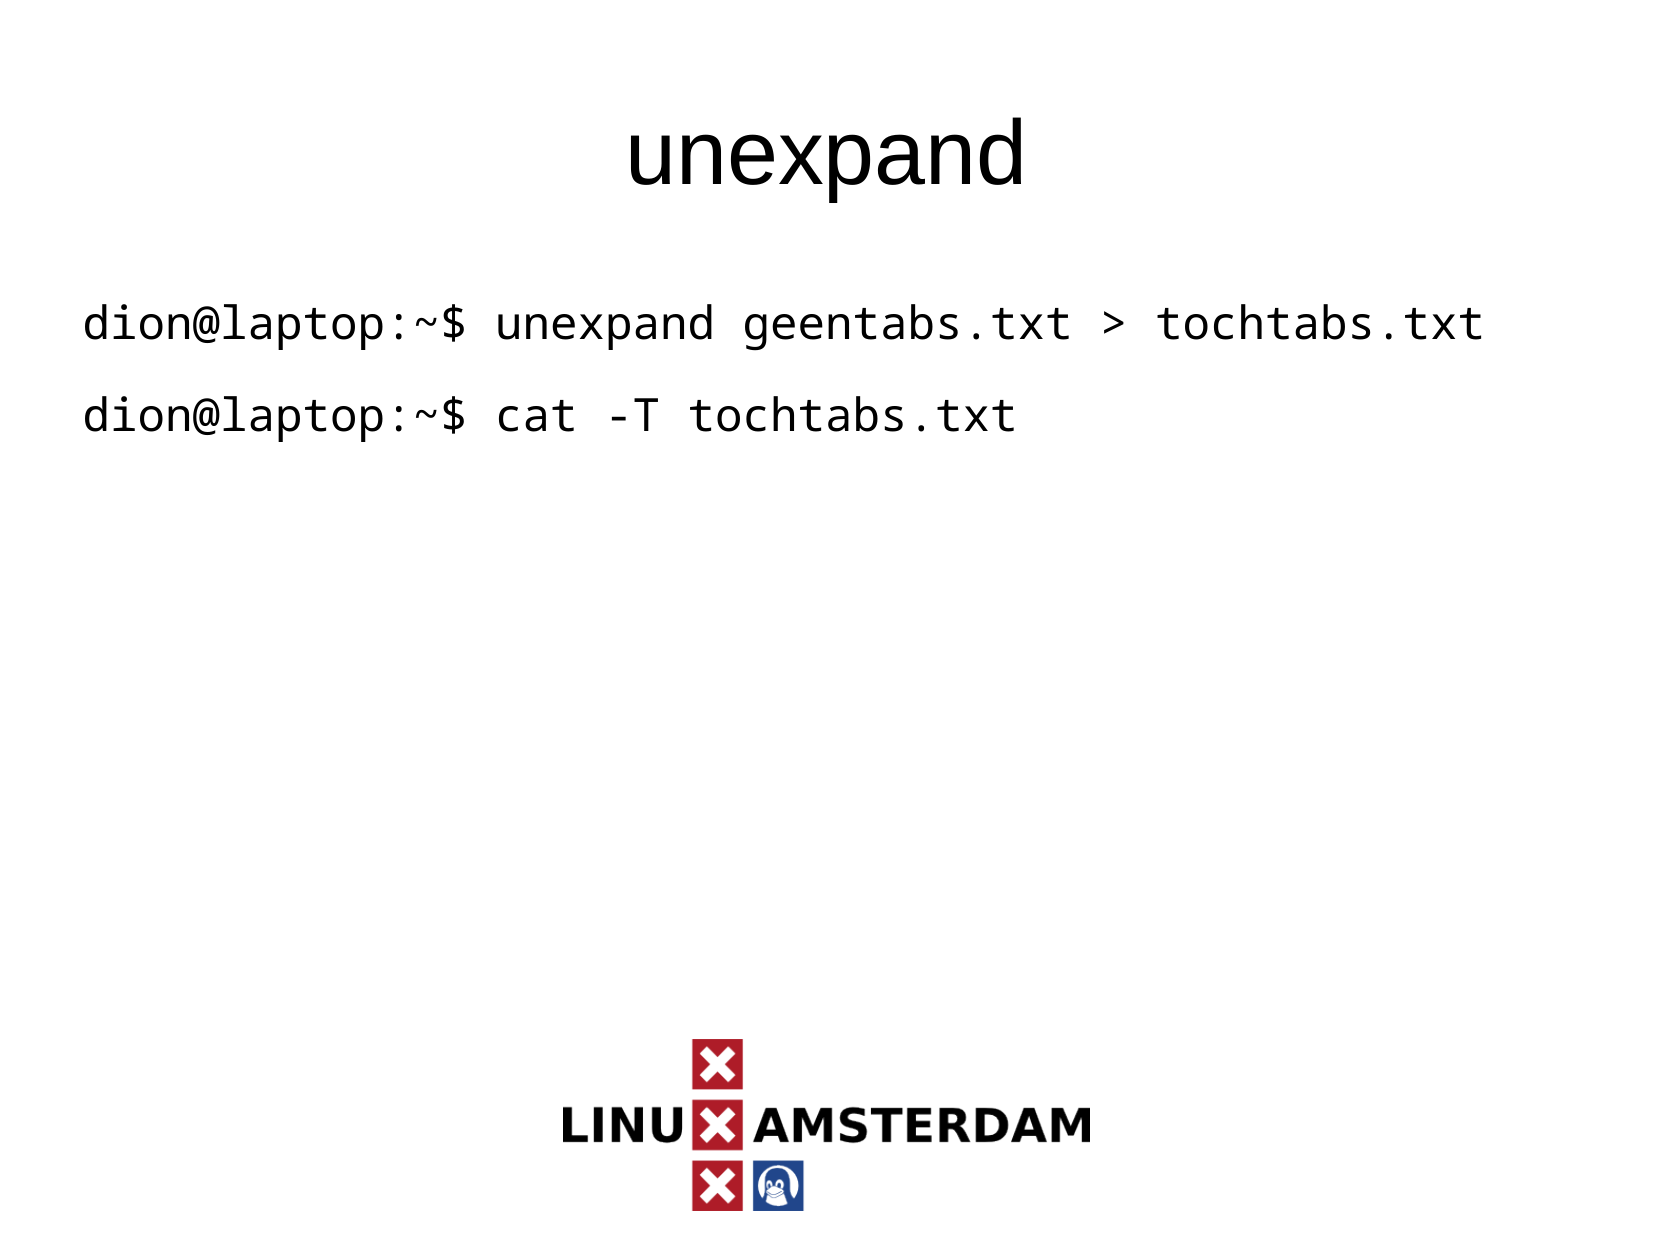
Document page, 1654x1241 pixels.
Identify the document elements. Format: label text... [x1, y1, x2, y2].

list dion@laptop:~$ unexpand geentabs.txt > tochtabs.txt dion@laptop:~$ cat -T tochtabs.txt [82, 290, 1571, 1010]
title unexpand [82, 49, 1571, 257]
picture [563, 1039, 1090, 1211]
